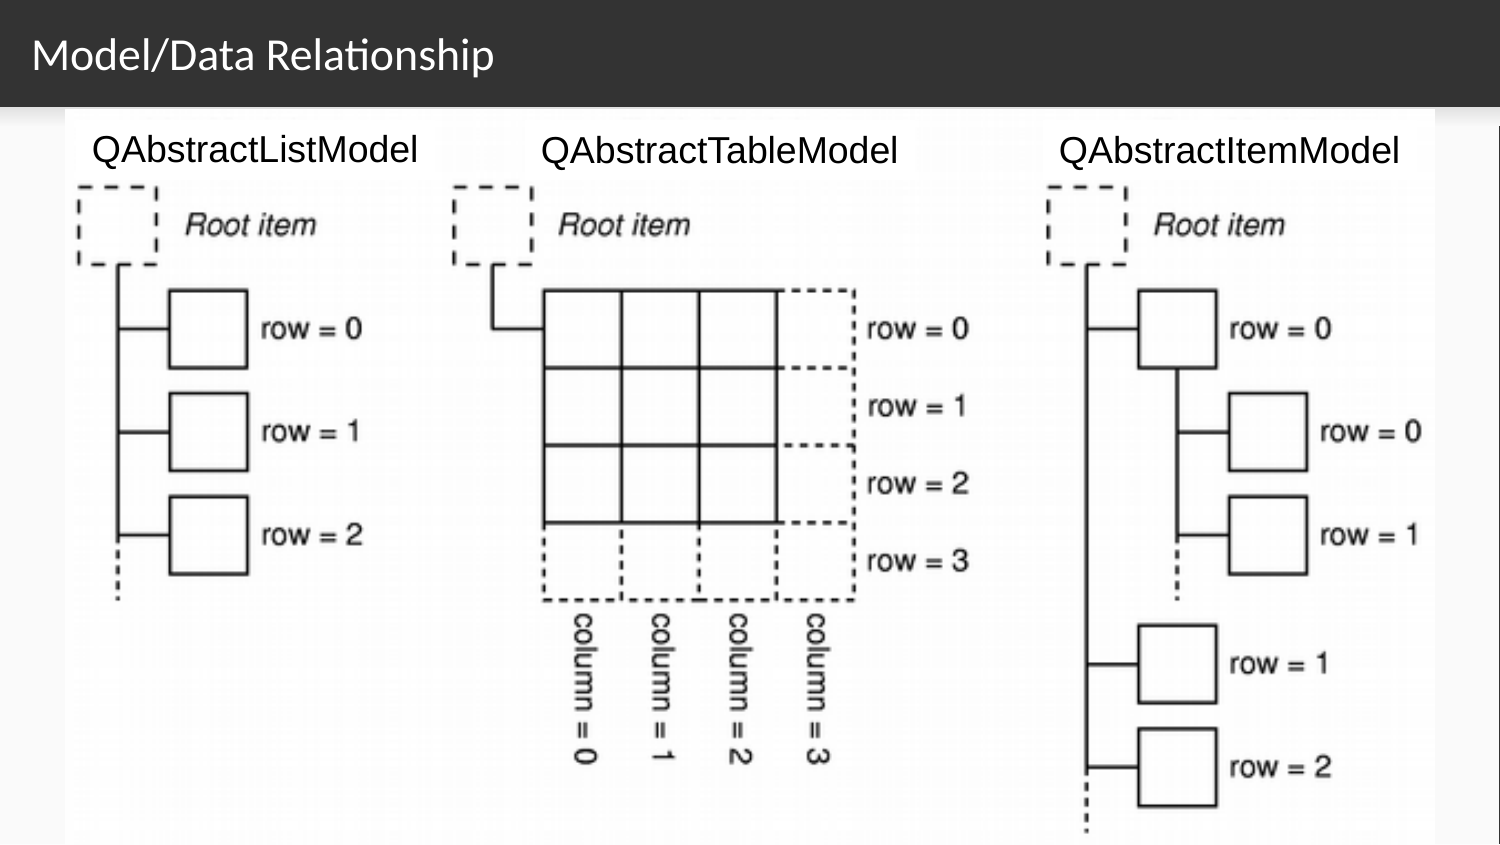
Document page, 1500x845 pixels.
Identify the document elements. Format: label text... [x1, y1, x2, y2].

text_box QAbstractTableModel [524, 120, 916, 181]
text_box QAbstractListModel [75, 120, 436, 180]
text_box QAbstractItemModel [1042, 120, 1417, 181]
picture [65, 109, 1435, 845]
title Model/Data Relationship [16, 2, 1464, 102]
